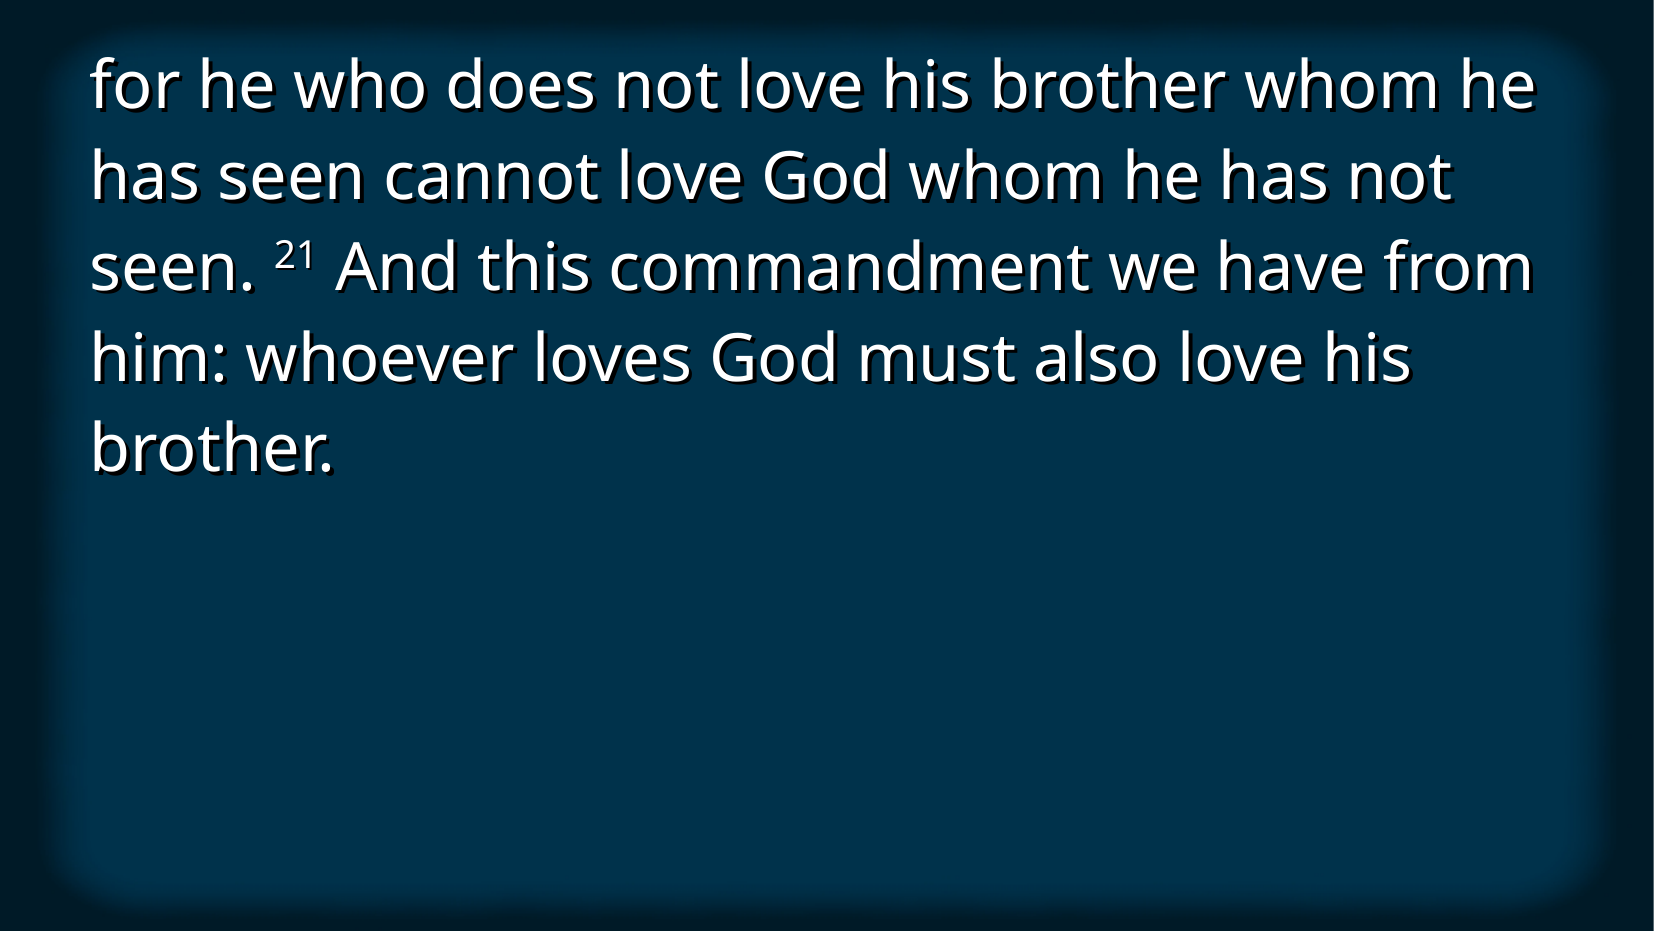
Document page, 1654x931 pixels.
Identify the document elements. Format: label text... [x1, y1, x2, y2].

picture [0, 0, 1654, 931]
text_box for he who does not love his brother whom he has seen cannot love God whom he has not seen. 21 And this commandment we have from him: whoever loves God must also love his brother. [75, 30, 1576, 436]
